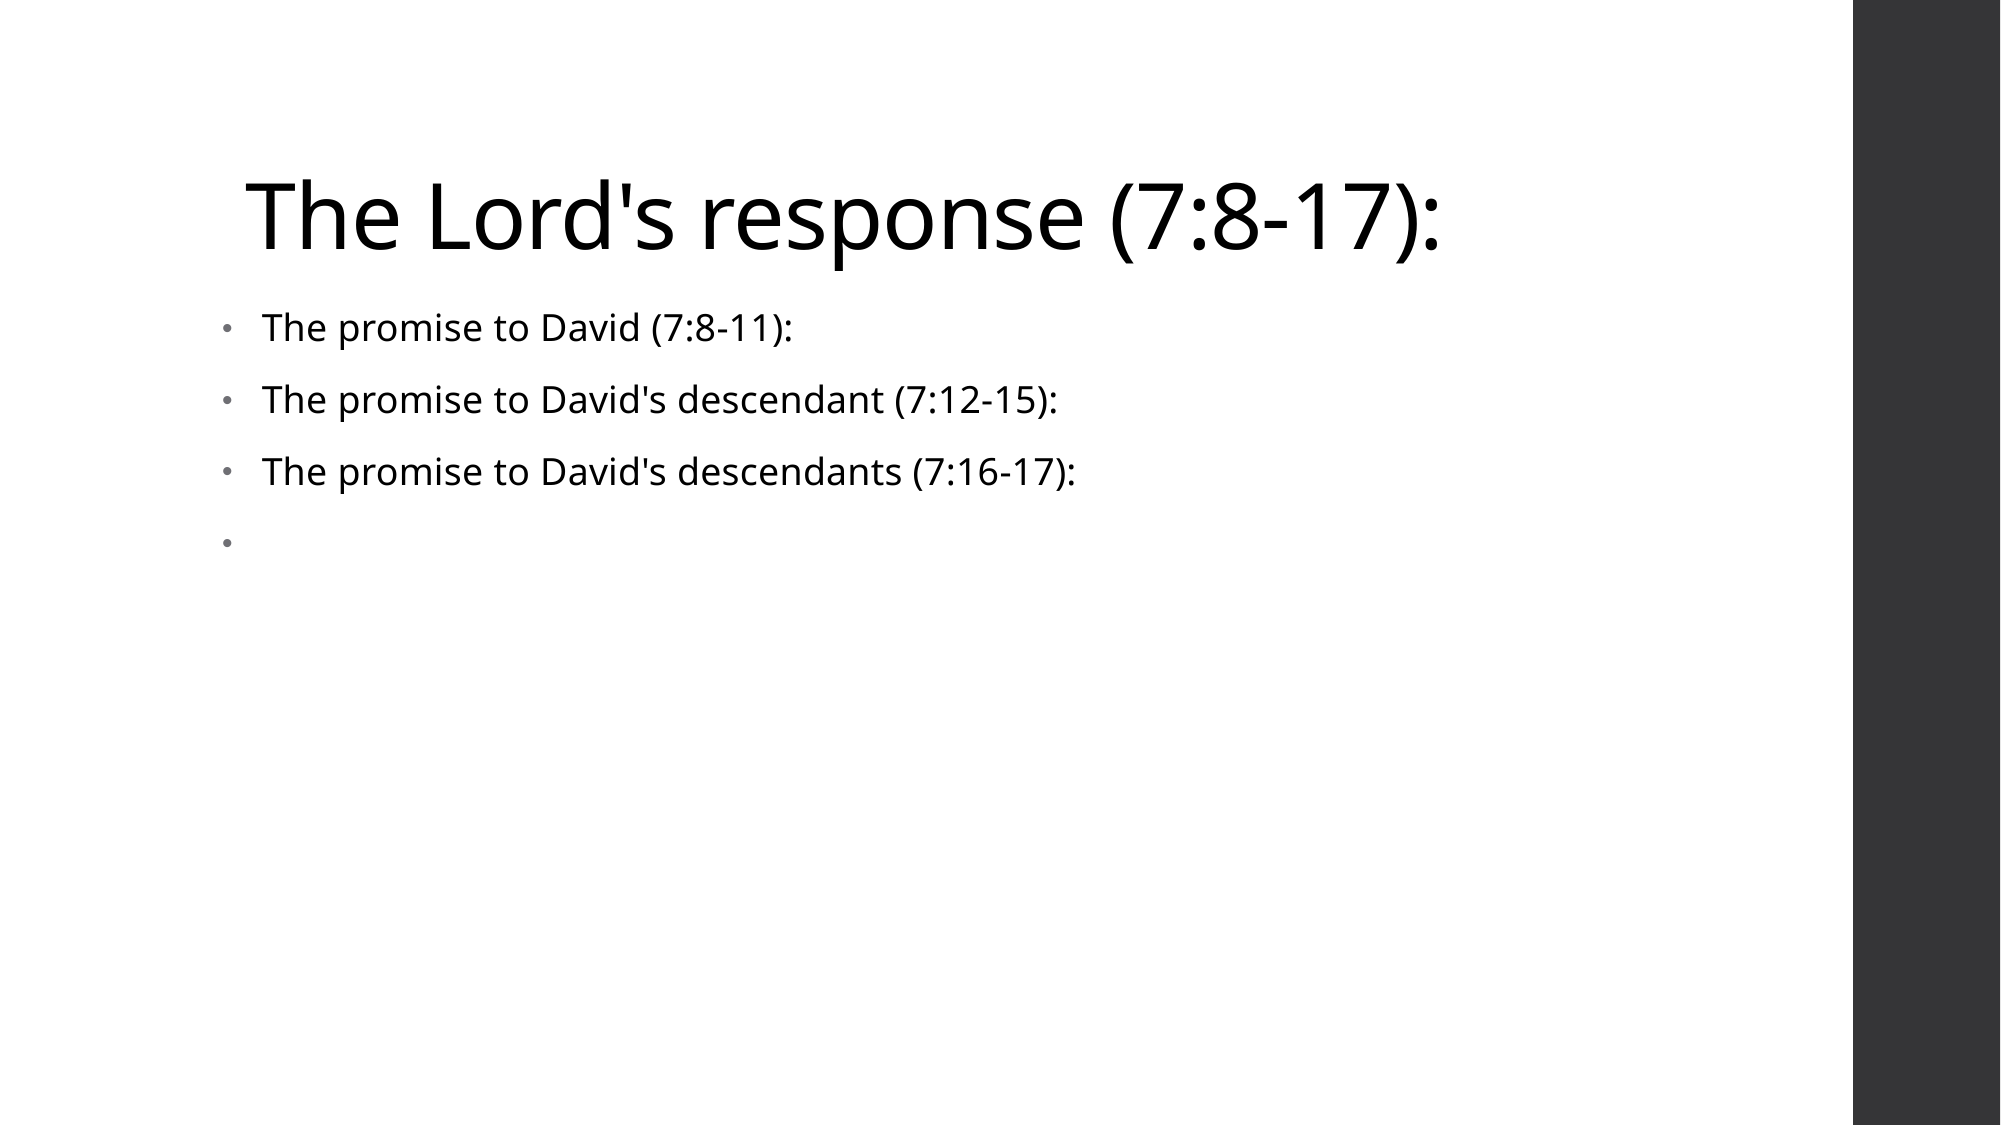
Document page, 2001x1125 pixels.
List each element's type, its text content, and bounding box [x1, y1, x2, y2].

list The promise to David (7:8-11): The promise to David's descendant (7:12-15): The promise to David's descendants (7:16-17): [206, 299, 1617, 1014]
title The Lord's response (7:8-17): [206, 60, 1797, 278]
